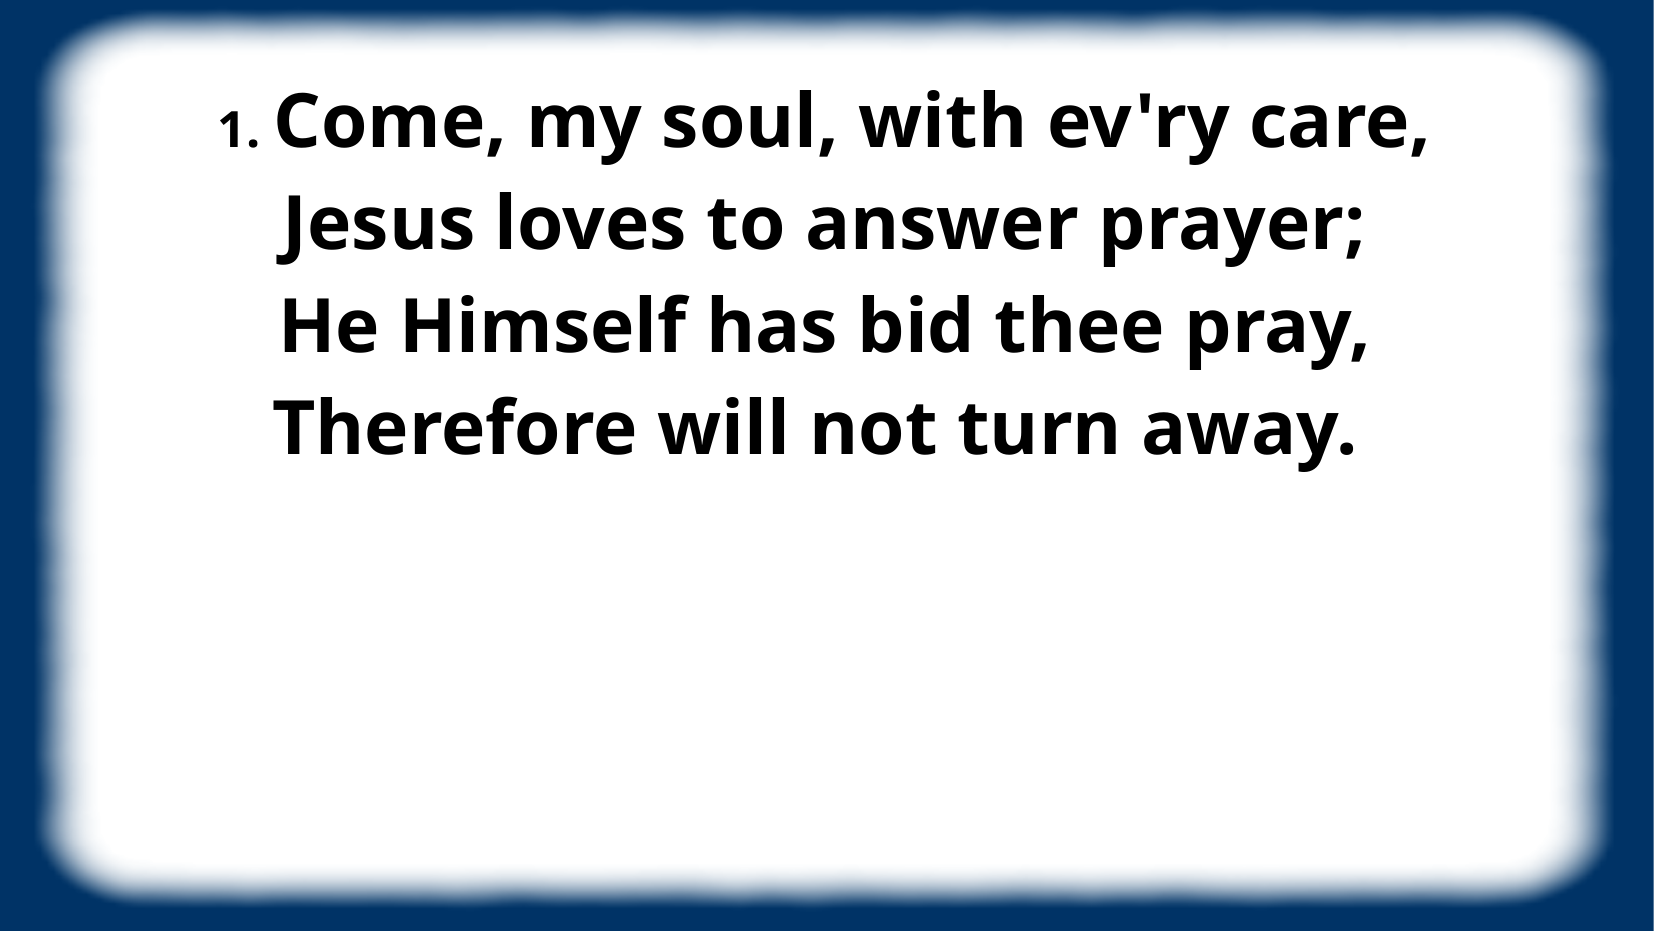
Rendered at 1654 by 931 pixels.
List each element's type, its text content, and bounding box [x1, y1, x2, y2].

text_box 1. Come, my soul, with ev'ry care, Jesus loves to answer prayer; He Himself has bid thee pray, Therefore will not turn away. [105, 60, 1546, 556]
picture [0, 0, 1654, 931]
